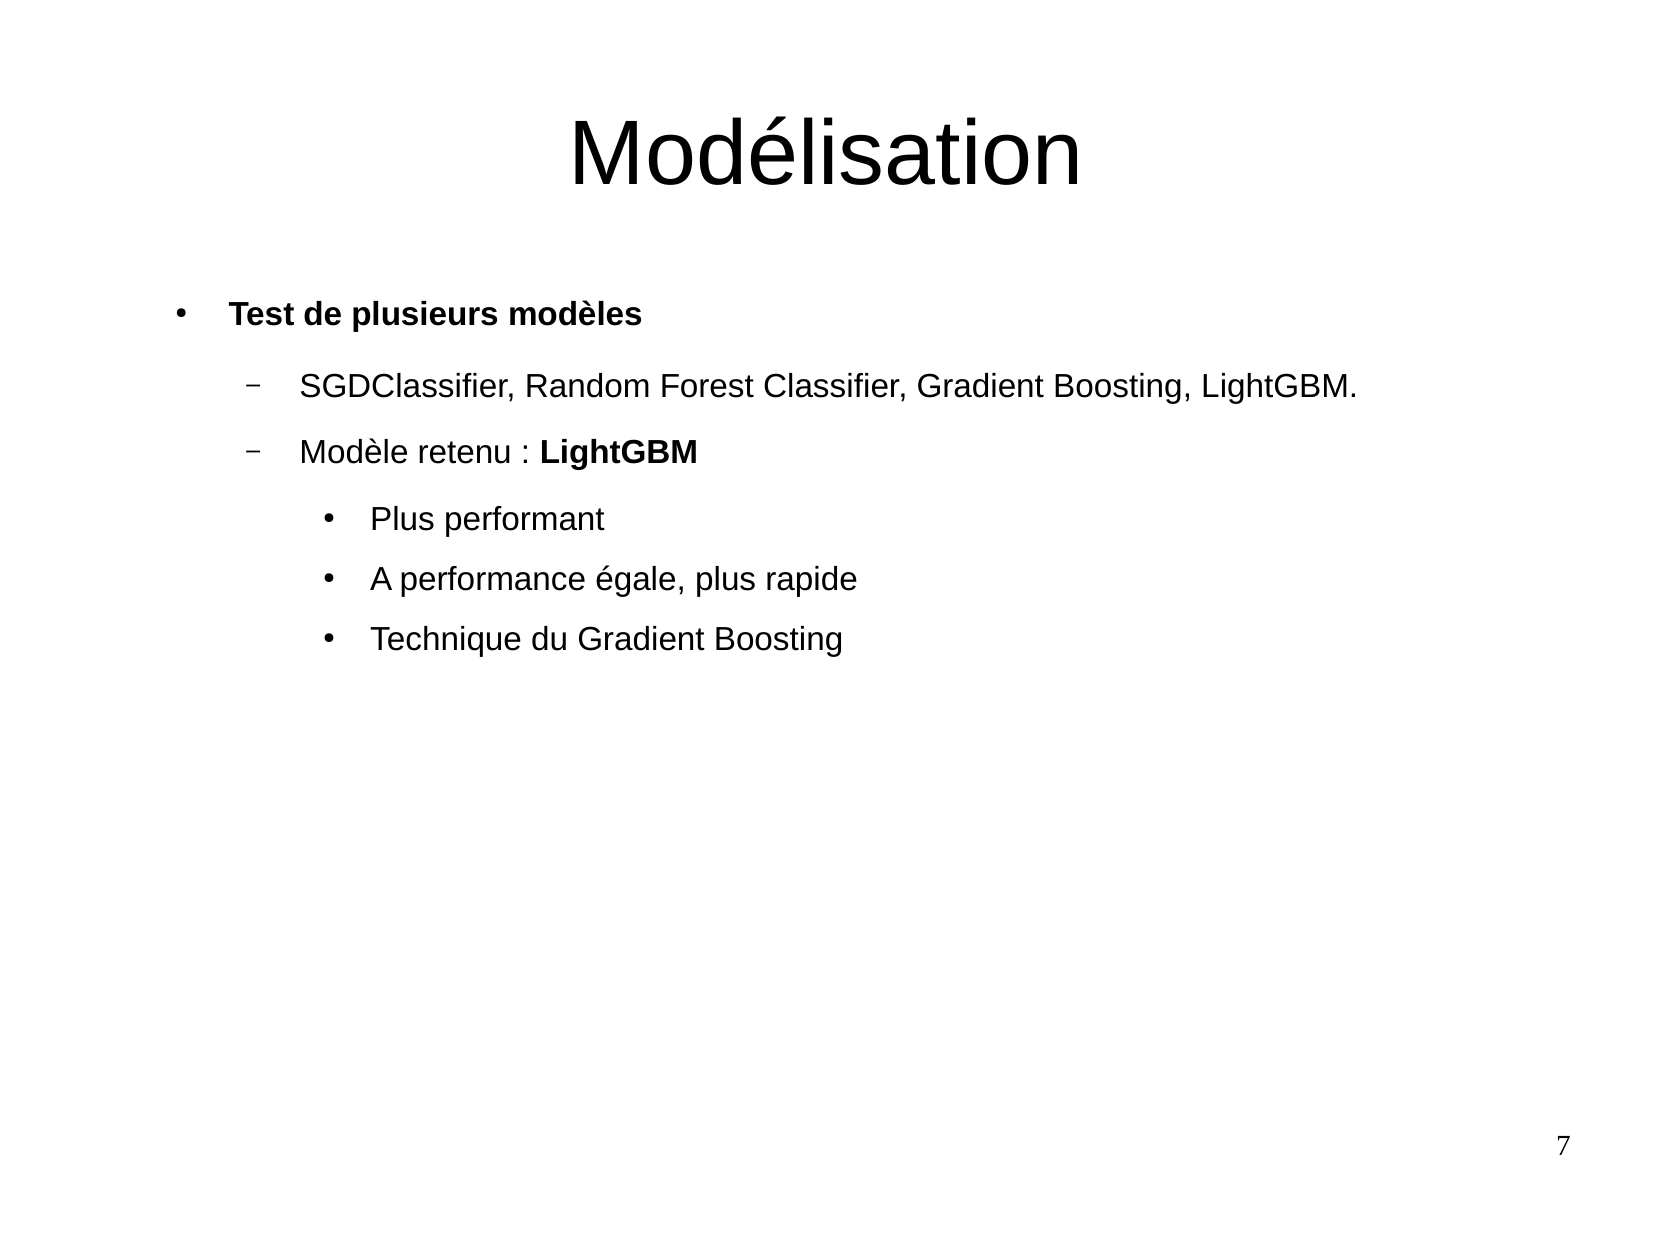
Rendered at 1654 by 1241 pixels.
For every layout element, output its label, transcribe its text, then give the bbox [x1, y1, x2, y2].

title Modélisation [82, 49, 1571, 257]
list Test de plusieurs modèles SGDClassifier, Random Forest Classifier, Gradient Boosting, LightGBM. Modèle retenu : LightGBM Plus performant A performance égale, plus rapide Technique du Gradient Boosting [82, 290, 1571, 1109]
